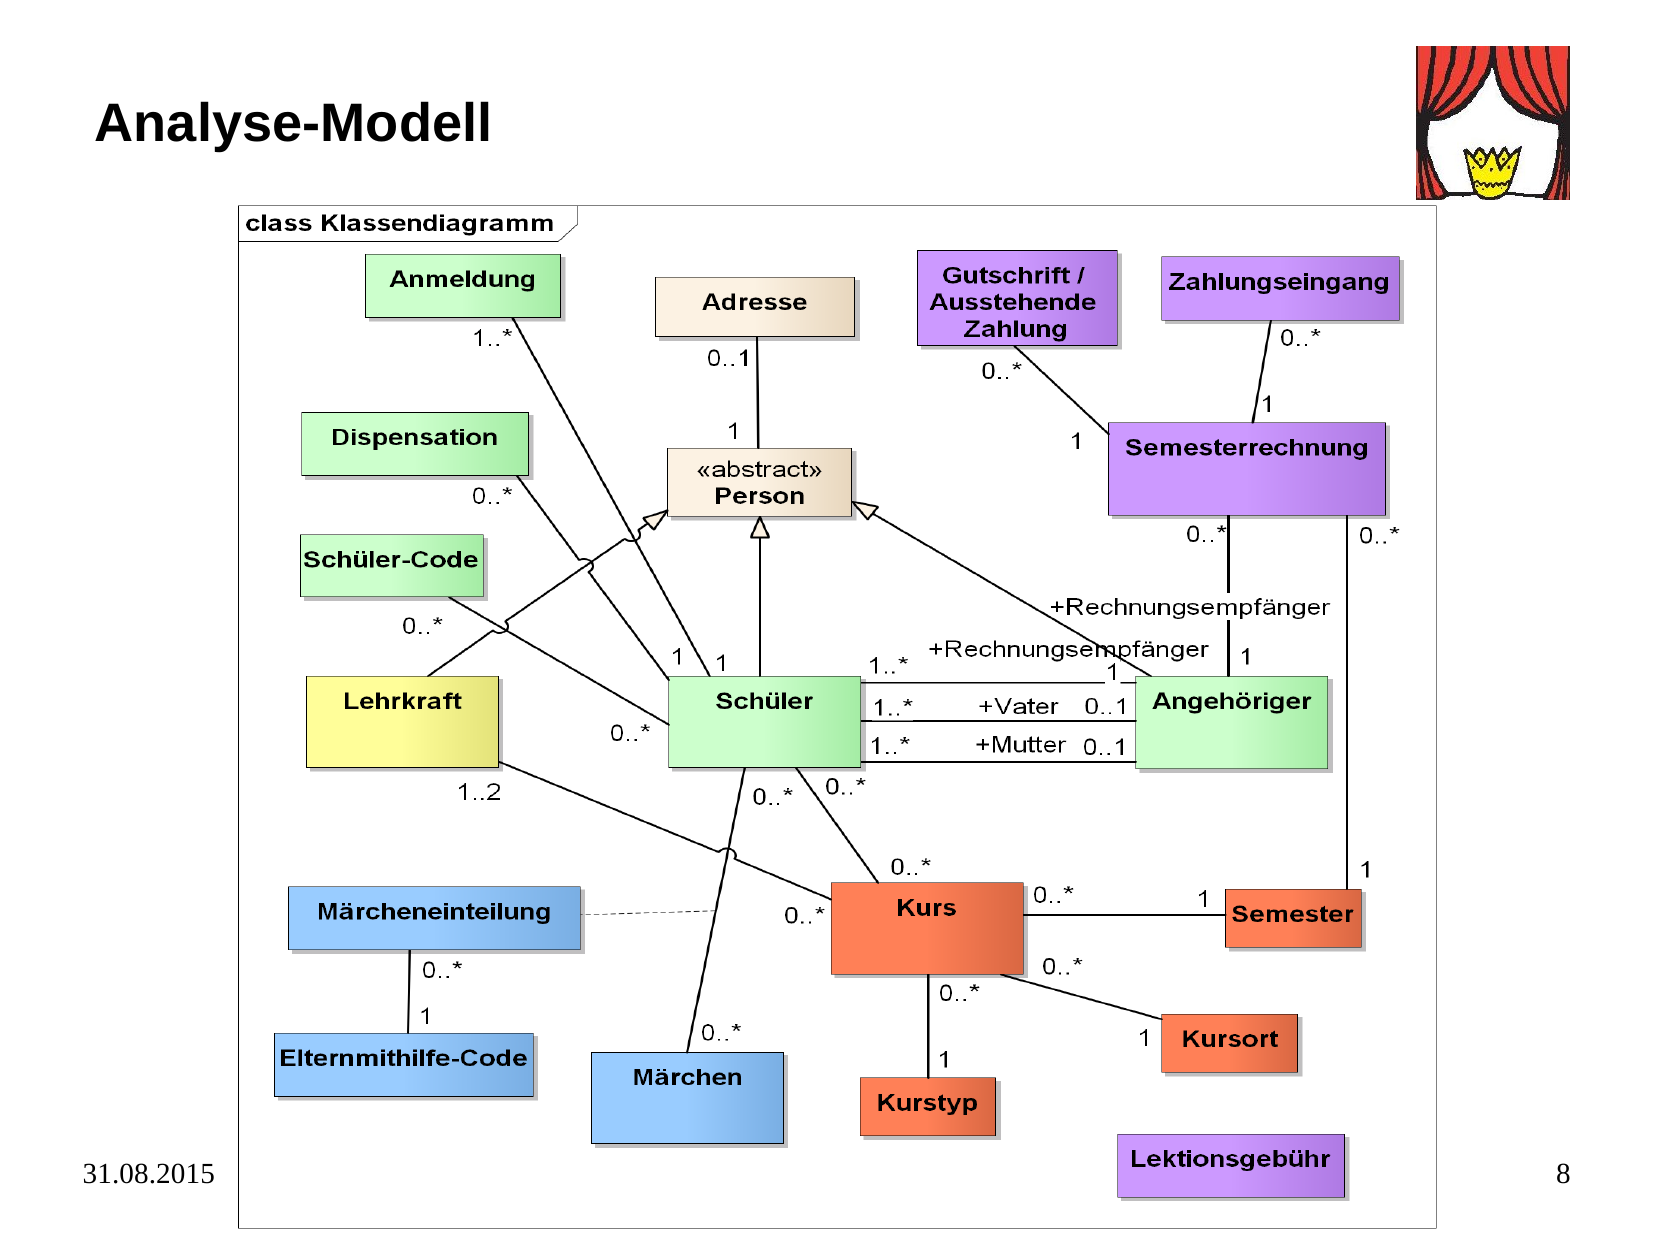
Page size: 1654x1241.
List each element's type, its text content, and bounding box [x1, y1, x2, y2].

picture [236, 204, 1437, 1229]
picture [1416, 46, 1570, 200]
title Analyse-Modell [94, 53, 1347, 193]
